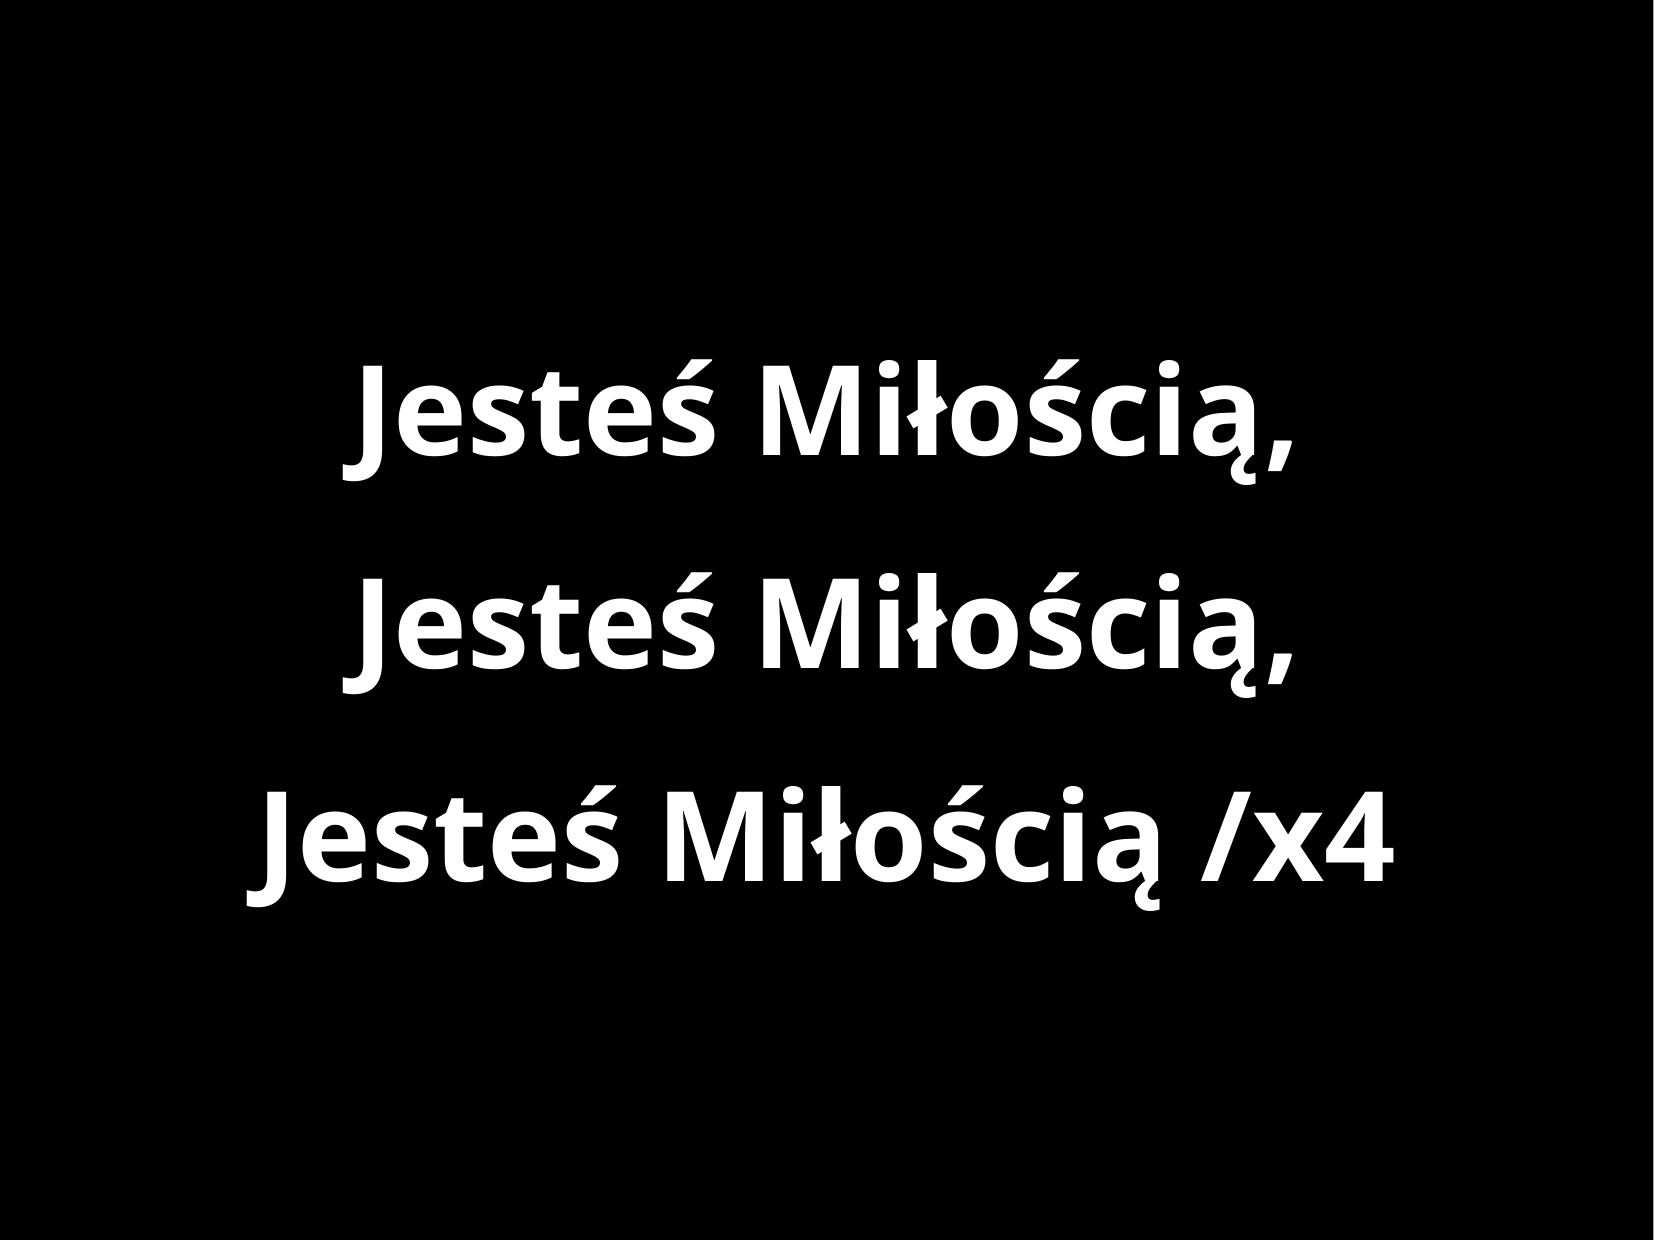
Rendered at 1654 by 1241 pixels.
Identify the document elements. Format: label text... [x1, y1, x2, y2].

title Jesteś Miłością, ppp Jesteś Miłością, ppp Jesteś Miłością /x4 [0, 0, 1654, 1241]
